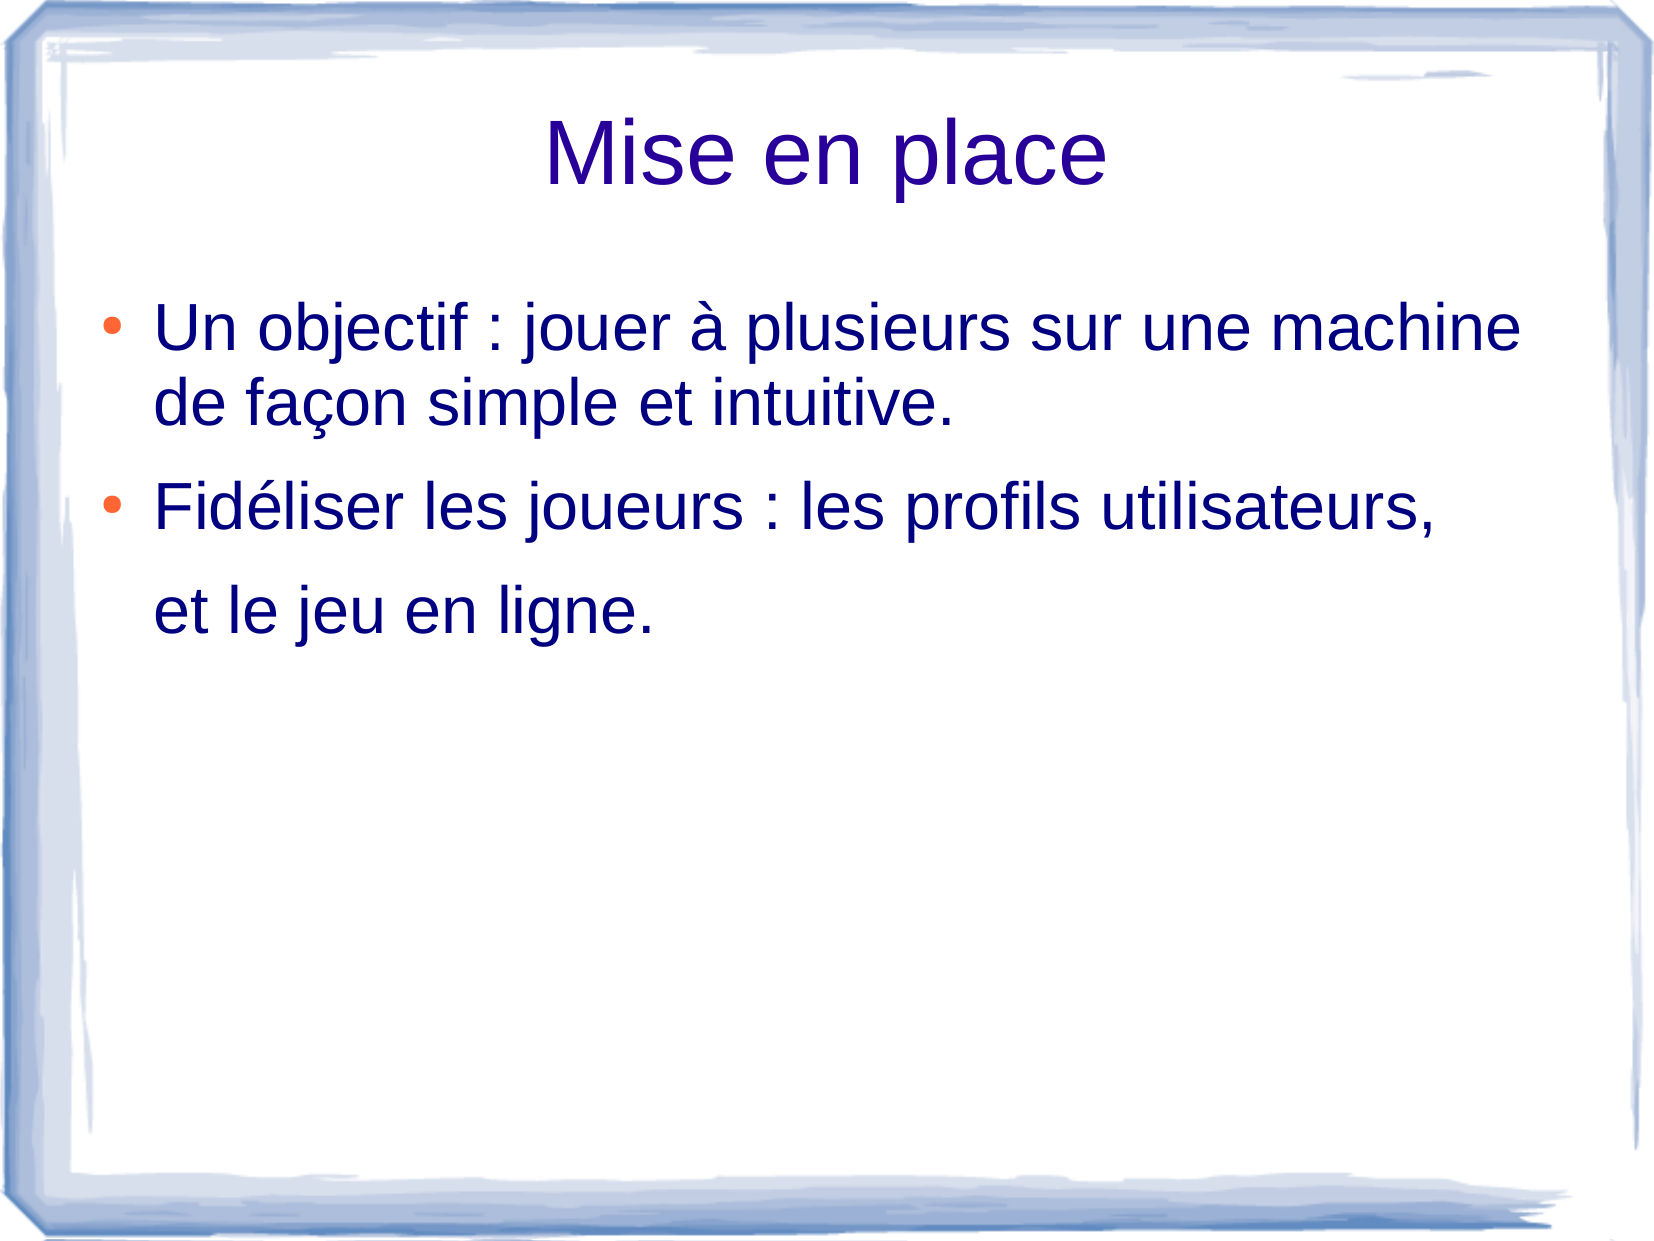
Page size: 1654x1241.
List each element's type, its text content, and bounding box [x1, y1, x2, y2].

picture [0, 0, 1654, 1241]
title Mise en place [82, 49, 1571, 257]
list Un objectif : jouer à plusieurs sur une machine de façon simple et intuitive. Fidéliser les joueurs : les profils utilisateurs, et le jeu en ligne. [82, 290, 1538, 995]
